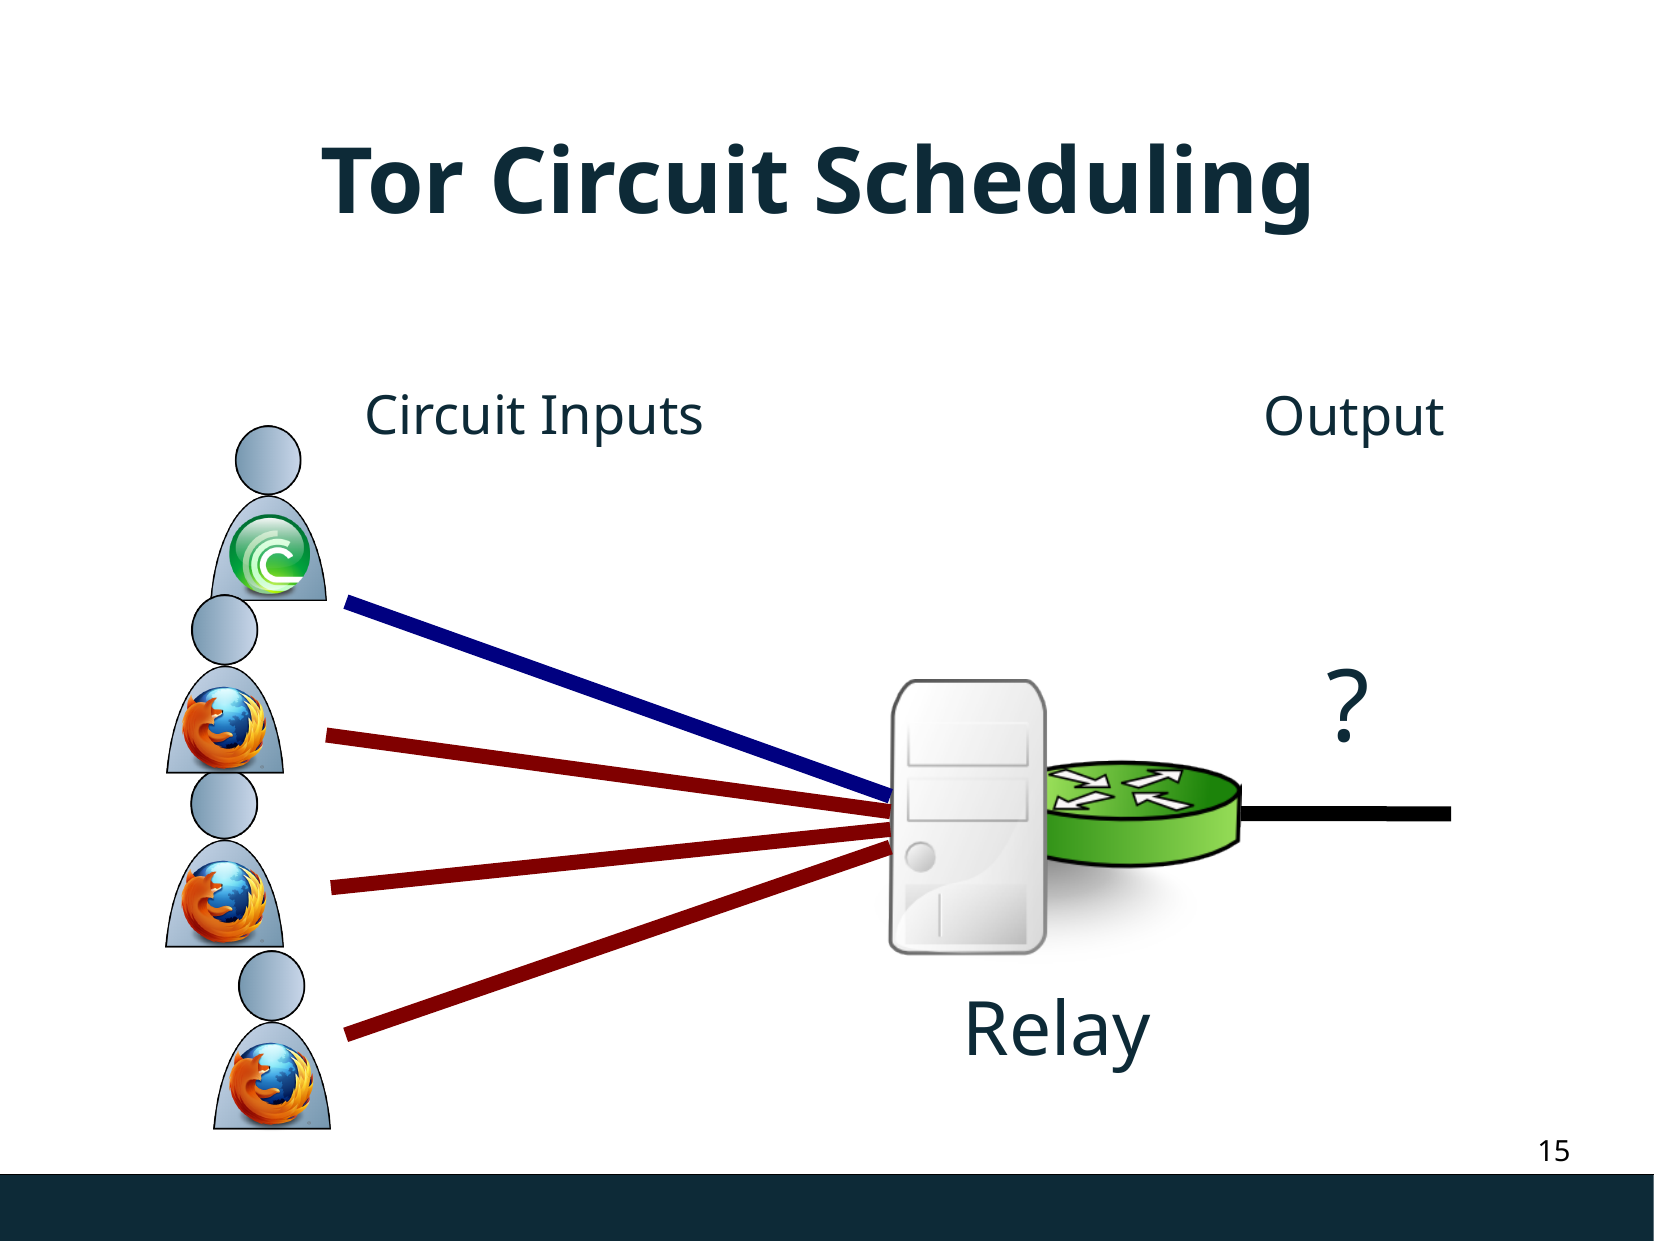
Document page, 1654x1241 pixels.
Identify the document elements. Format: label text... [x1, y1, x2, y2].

picture [165, 425, 331, 1133]
picture [872, 679, 1242, 964]
title Tor Circuit Scheduling [86, 74, 1575, 282]
text_box Circuit Inputs [349, 369, 822, 447]
text_box ? [1311, 627, 1375, 757]
text_box Output [1249, 370, 1535, 448]
